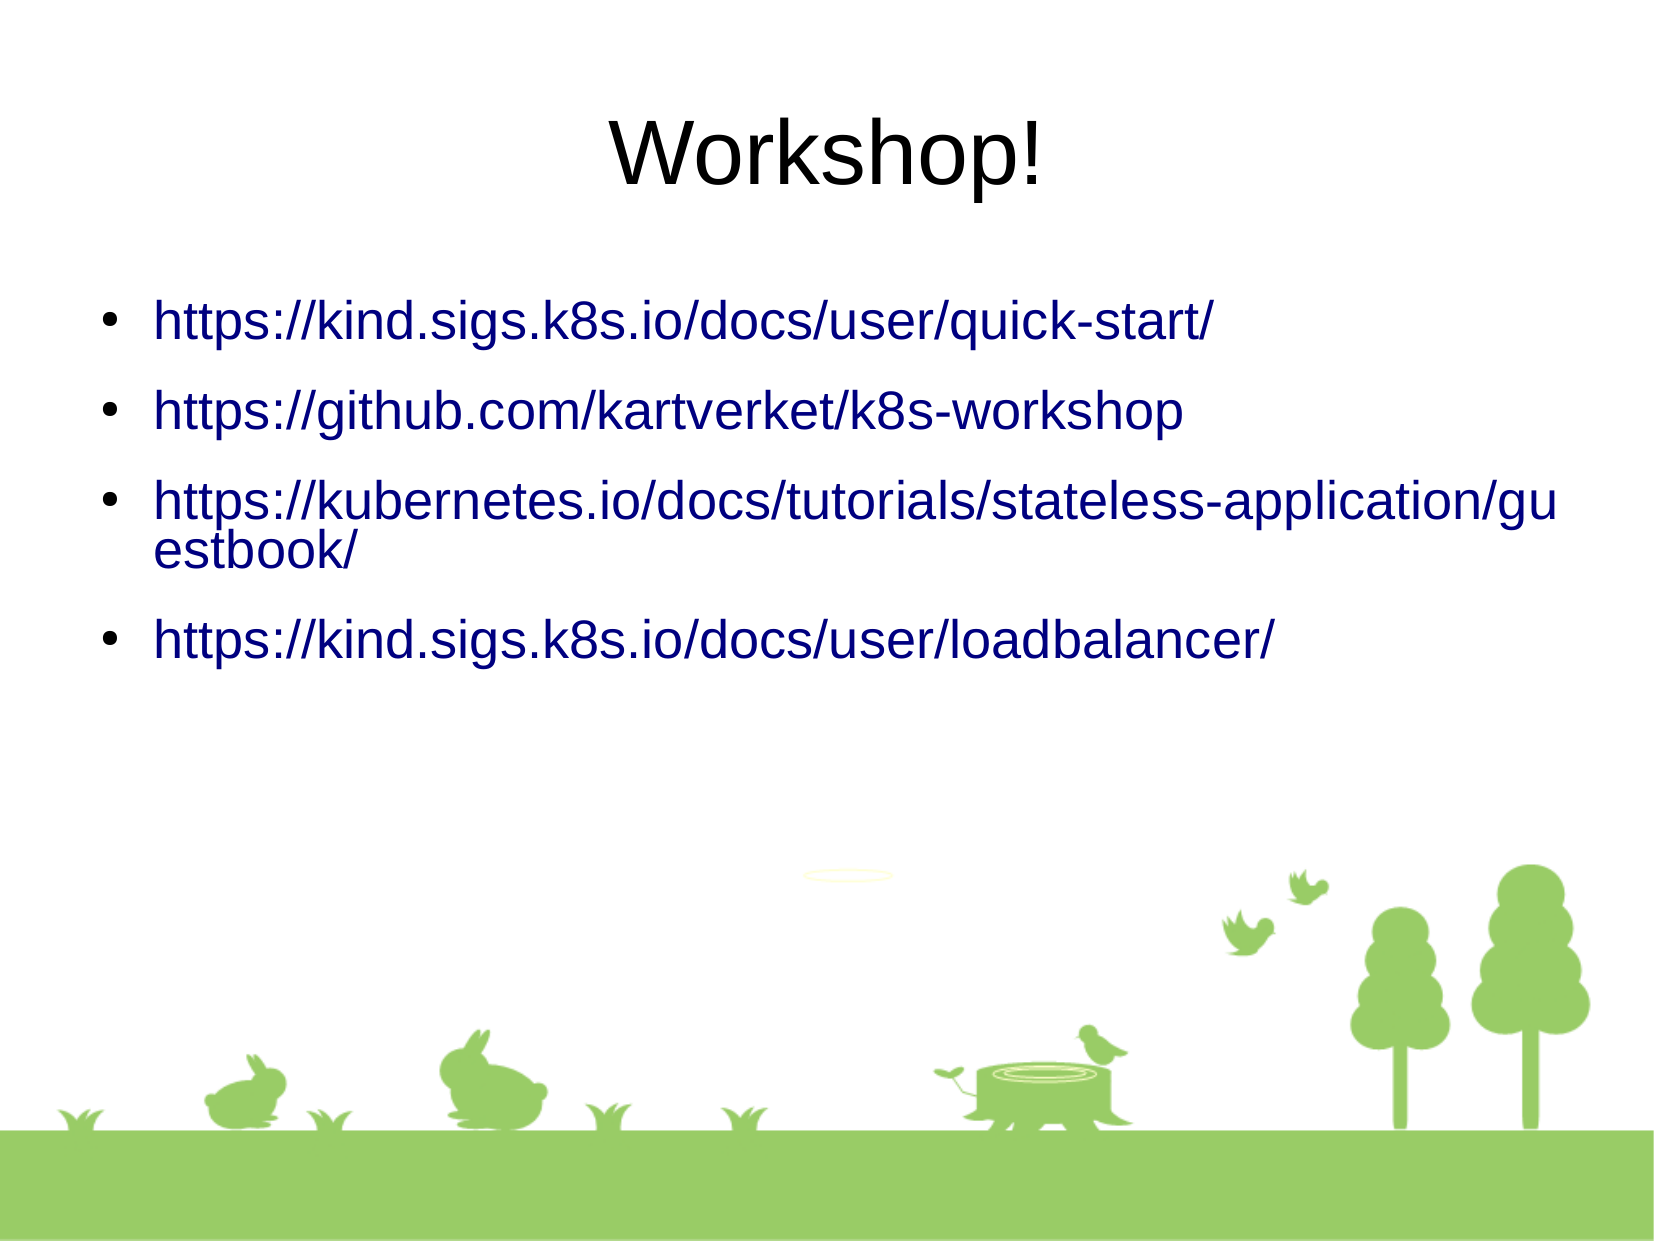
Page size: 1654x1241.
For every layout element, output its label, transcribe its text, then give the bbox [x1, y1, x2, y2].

picture [0, 0, 1654, 1241]
list https://kind.sigs.k8s.io/docs/user/quick-start/ https://github.com/kartverket/k8s-workshop https://kubernetes.io/docs/tutorials/stateless-application/guestbook/ https://kind.sigs.k8s.io/docs/user/loadbalancer/ [82, 290, 1571, 1010]
title Workshop! [82, 49, 1571, 257]
